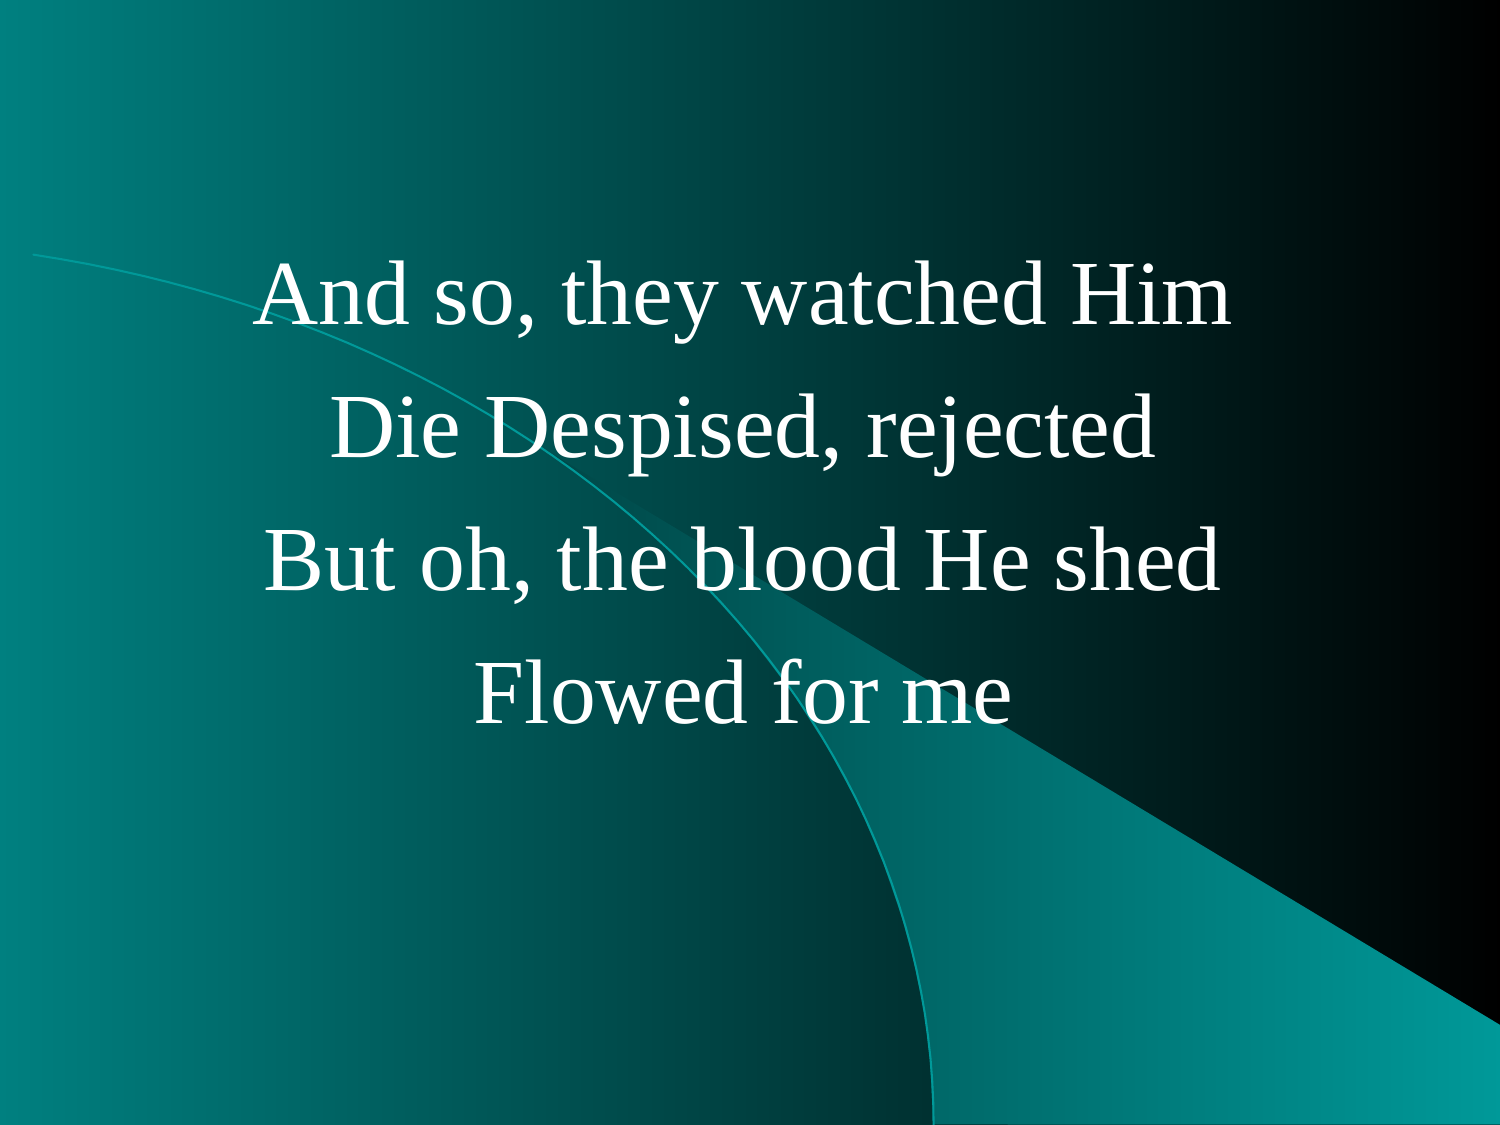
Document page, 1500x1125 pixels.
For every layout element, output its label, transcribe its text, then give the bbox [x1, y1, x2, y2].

subtitle And so, they watched Him Die Despised, rejected But oh, the blood He shed Flowed for me [112, 125, 1375, 850]
